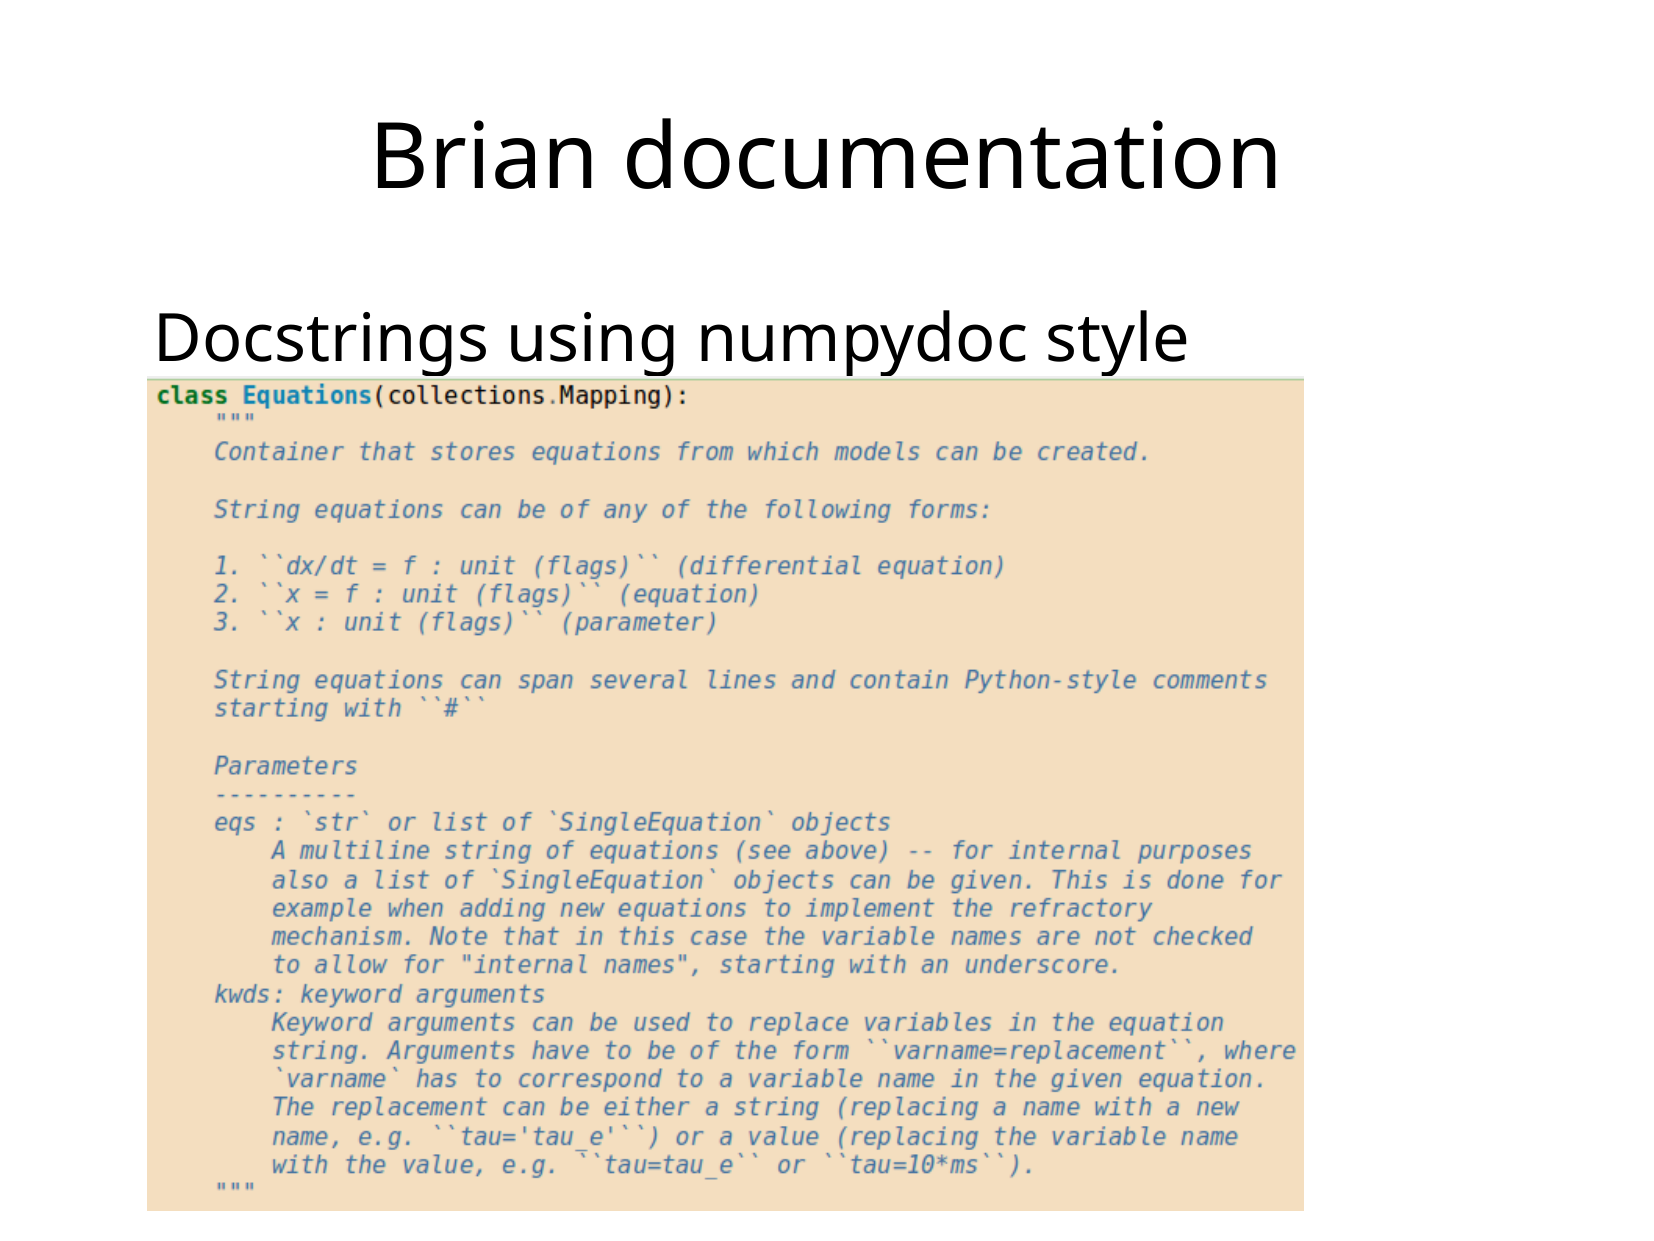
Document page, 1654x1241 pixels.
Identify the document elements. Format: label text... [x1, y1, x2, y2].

list Docstrings using numpydoc style [82, 290, 1571, 1010]
title Brian documentation [82, 49, 1571, 257]
picture [147, 376, 1304, 1211]
